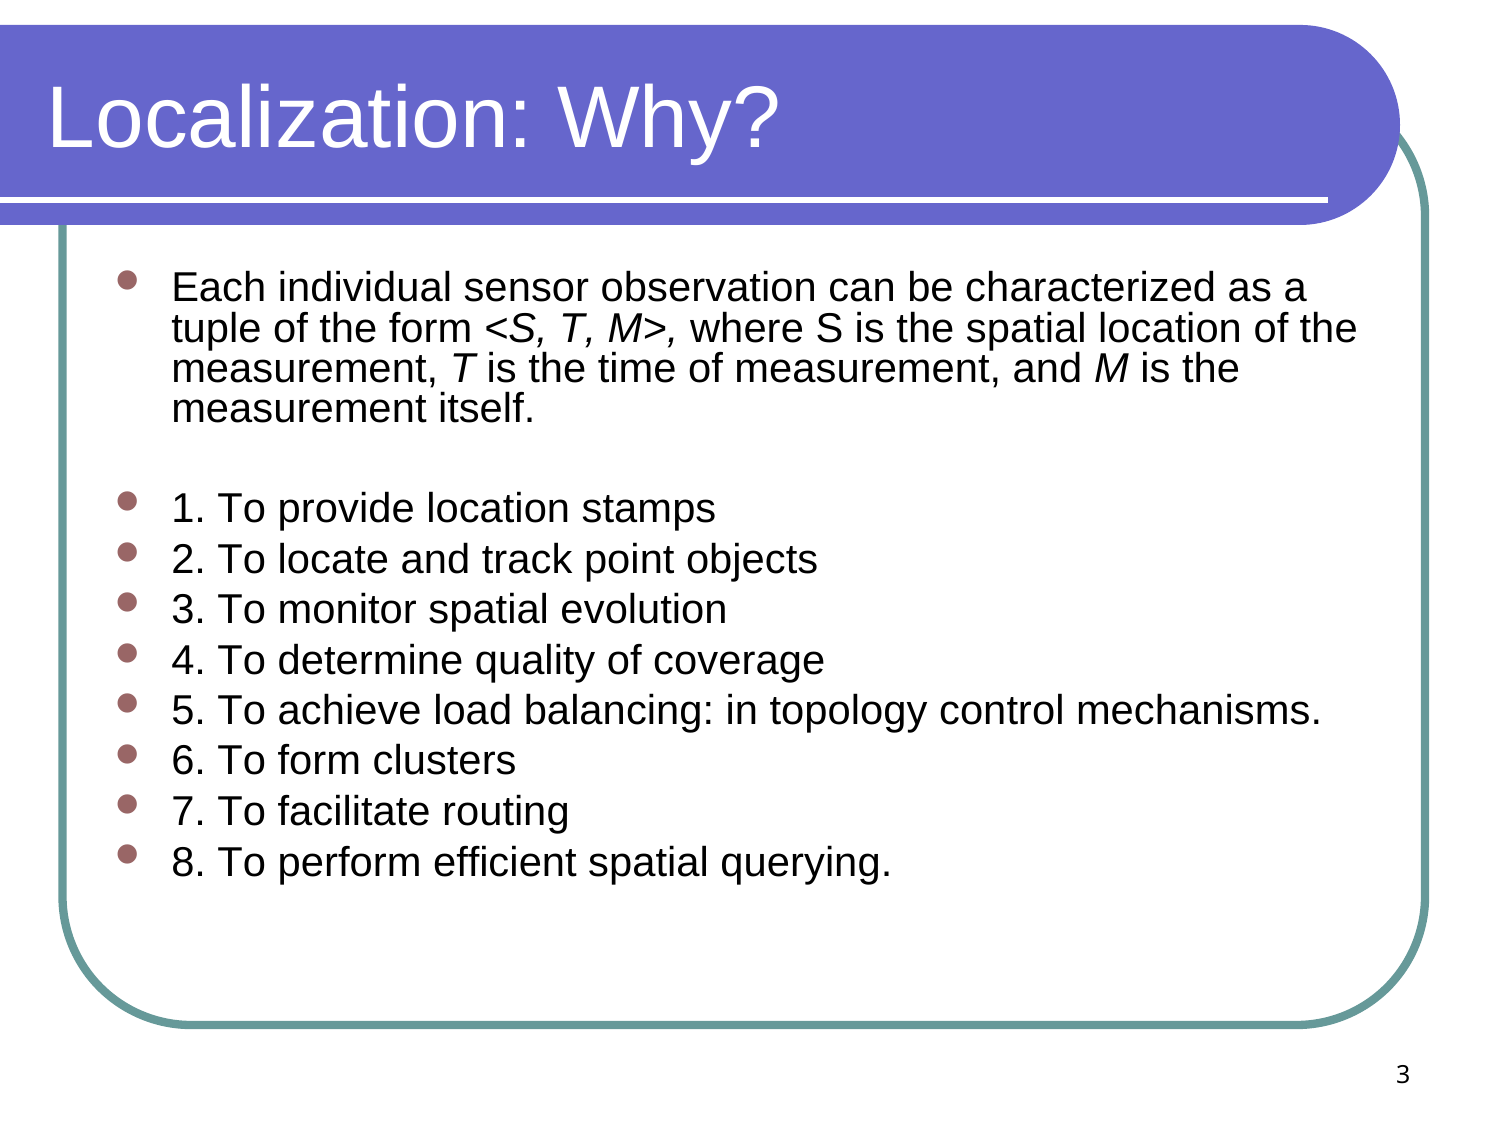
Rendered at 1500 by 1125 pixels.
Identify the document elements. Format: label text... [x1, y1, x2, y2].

text_box <number> [1074, 1025, 1426, 1101]
list Each individual sensor observation can be characterized as a tuple of the form <S, T, M>, where S is the spatial location of the measurement, T is the time of measurement, and M is the measurement itself. 1. To provide location stamps 2. To locate and track point objects 3. To monitor spatial evolution 4. To determine quality of coverage 5. To achieve load balancing: in topology control mechanisms. 6. To form clusters 7. To facilitate routing 8. To perform efficient spatial querying. [99, 262, 1401, 988]
title Localization: Why? [31, 37, 1347, 188]
